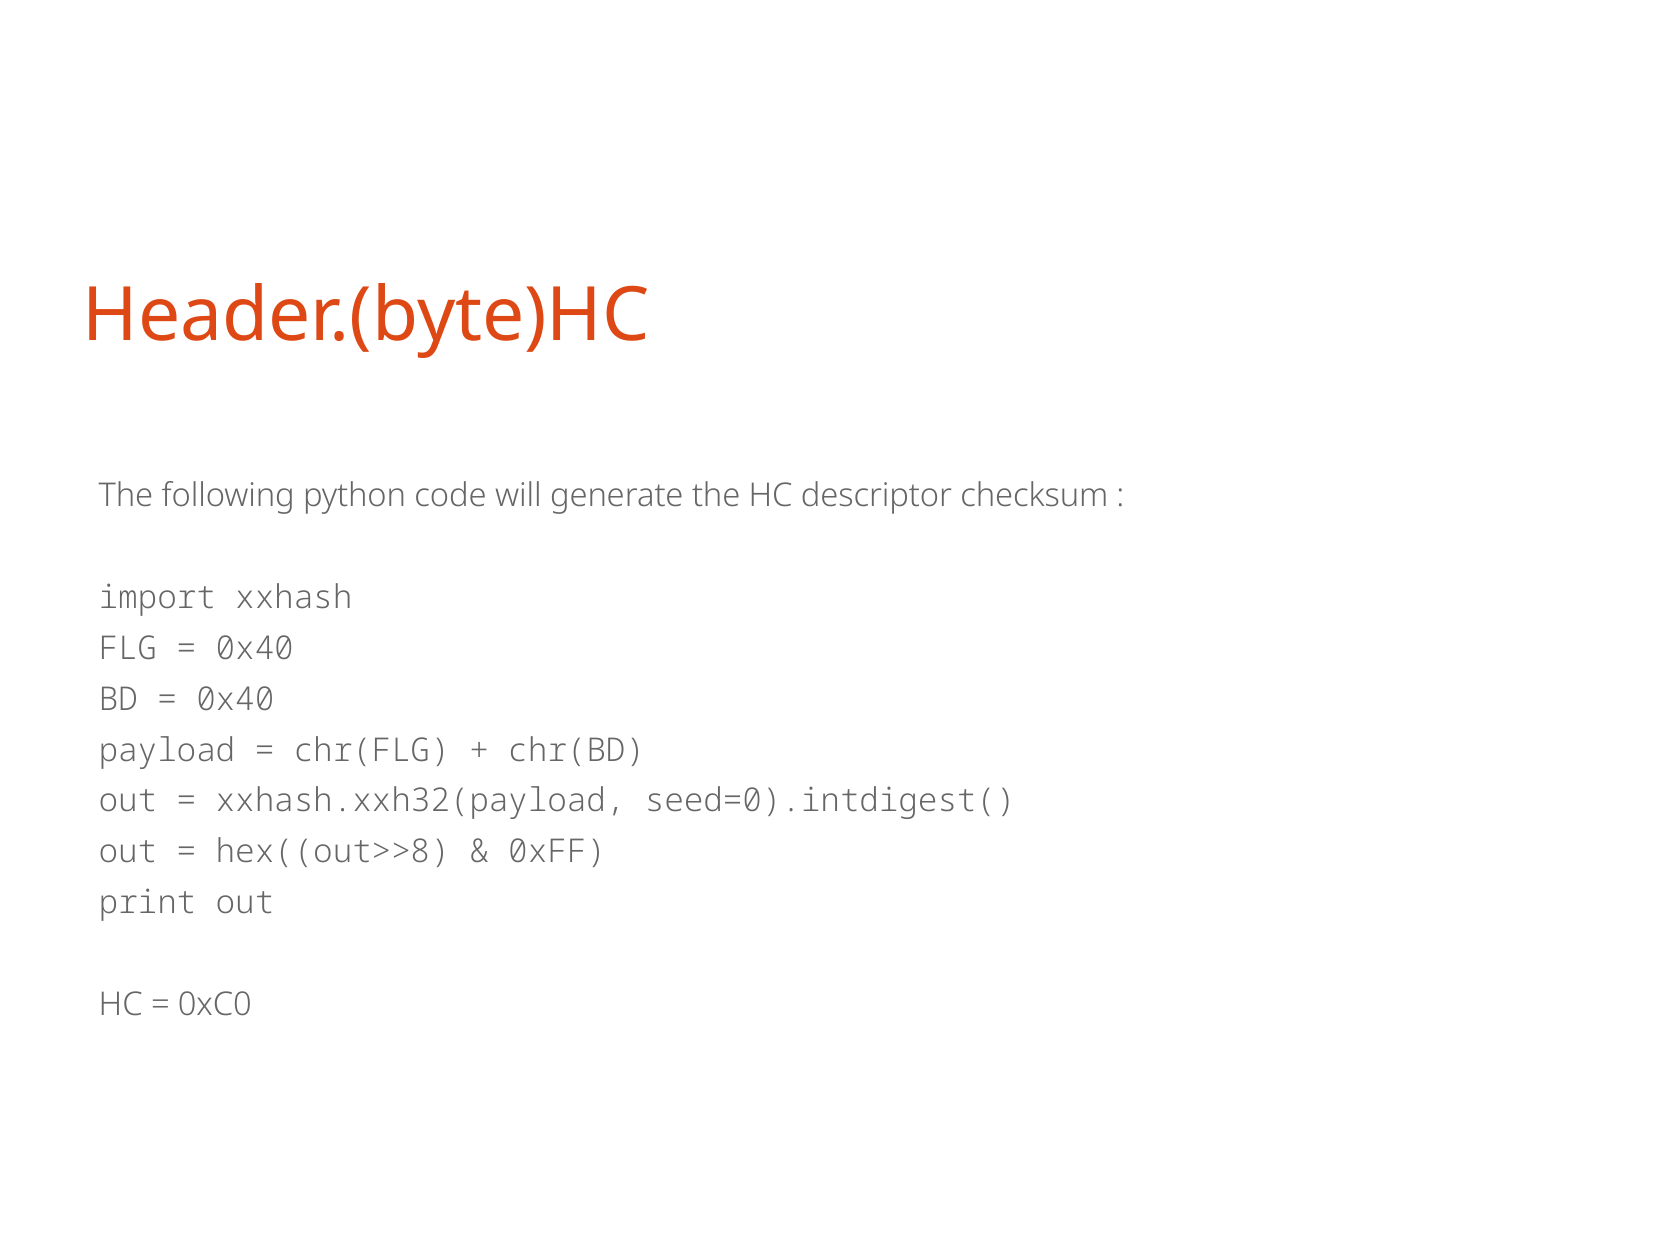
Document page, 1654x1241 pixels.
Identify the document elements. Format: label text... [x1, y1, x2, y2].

list The following python code will generate the HC descriptor checksum : import xxhash FLG = 0x40 BD = 0x40 payload = chr(FLG) + chr(BD) out = xxhash.xxh32(payload, seed=0).intdigest() out = hex((out>>8) & 0xFF) print out HC = 0xC0 [59, 413, 1548, 1034]
title Header.(byte)HC [82, 248, 1571, 375]
